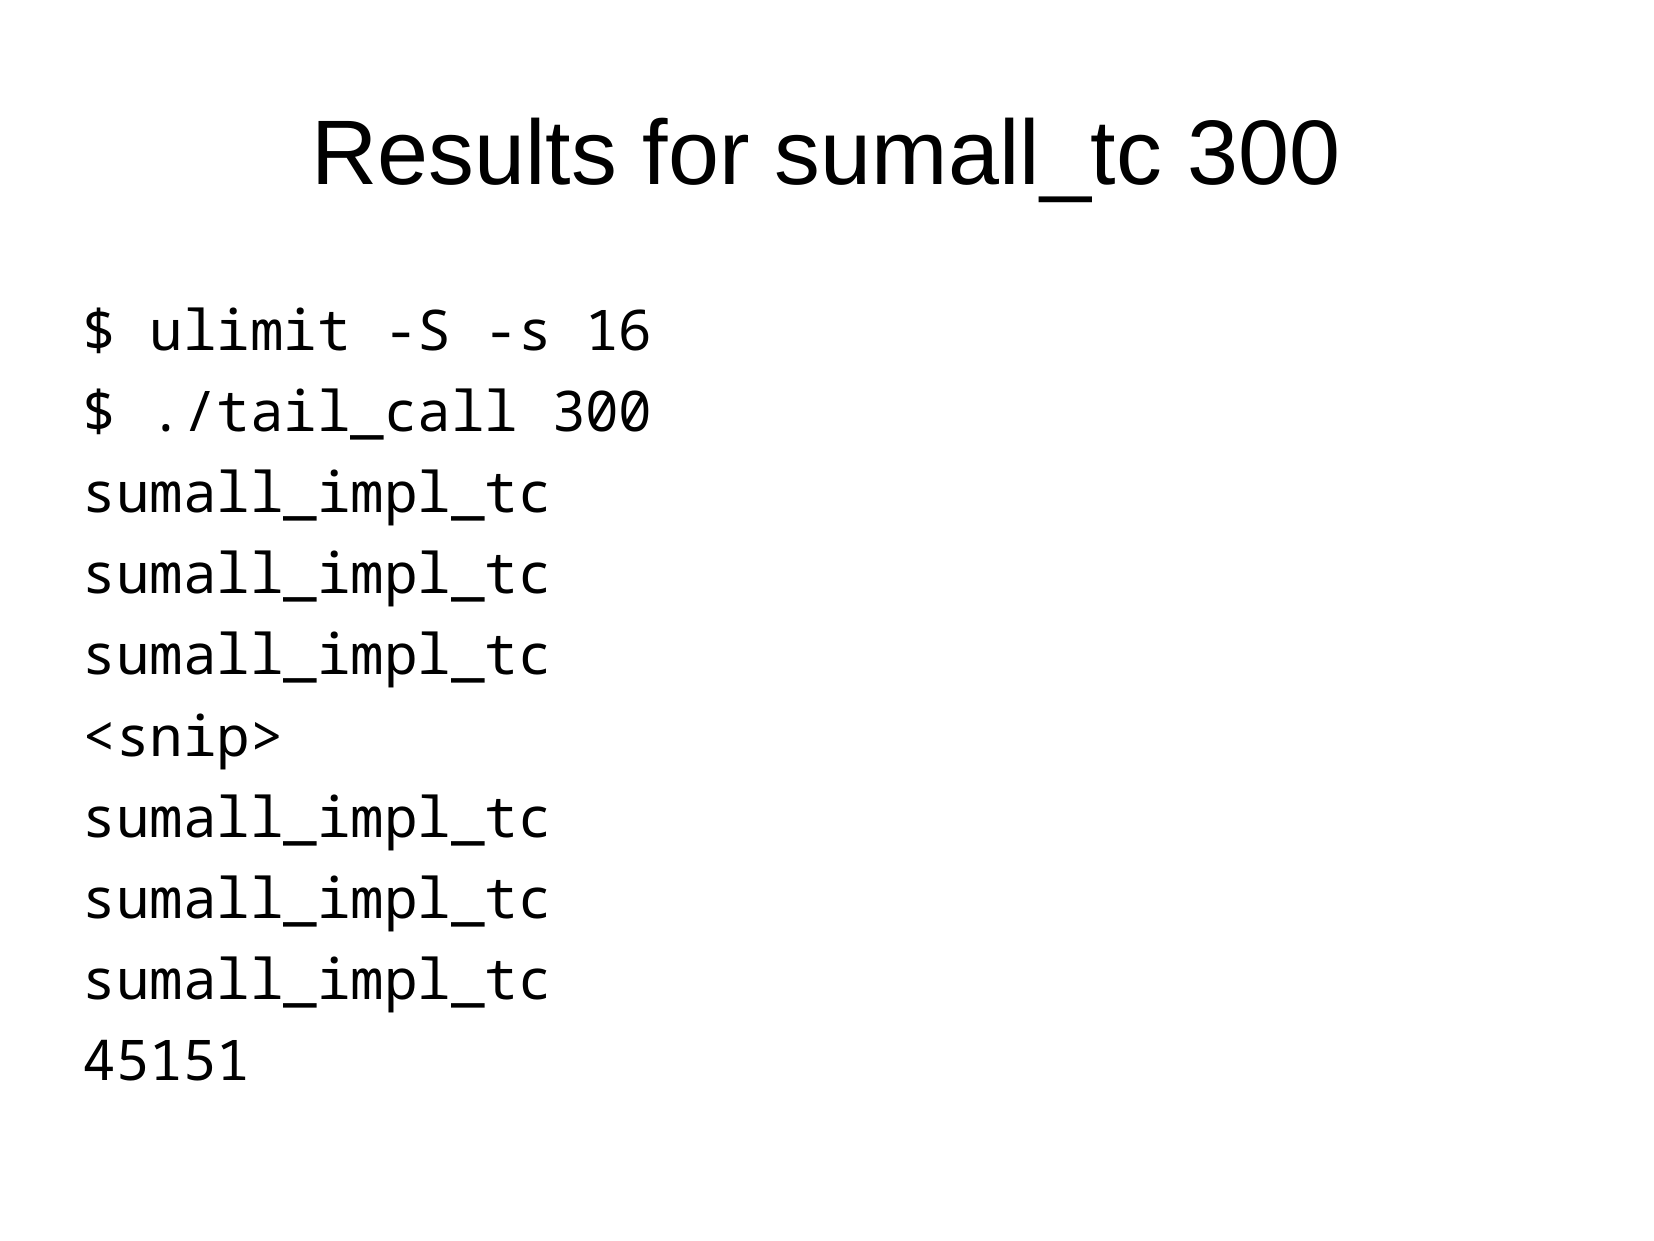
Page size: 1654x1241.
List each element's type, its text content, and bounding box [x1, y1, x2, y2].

list $ ulimit -S -s 16 $ ./tail_call 300 sumall_impl_tc sumall_impl_tc sumall_impl_tc <snip> sumall_impl_tc sumall_impl_tc sumall_impl_tc 45151 [82, 290, 1654, 1109]
title Results for sumall_tc 300 [82, 49, 1571, 257]
